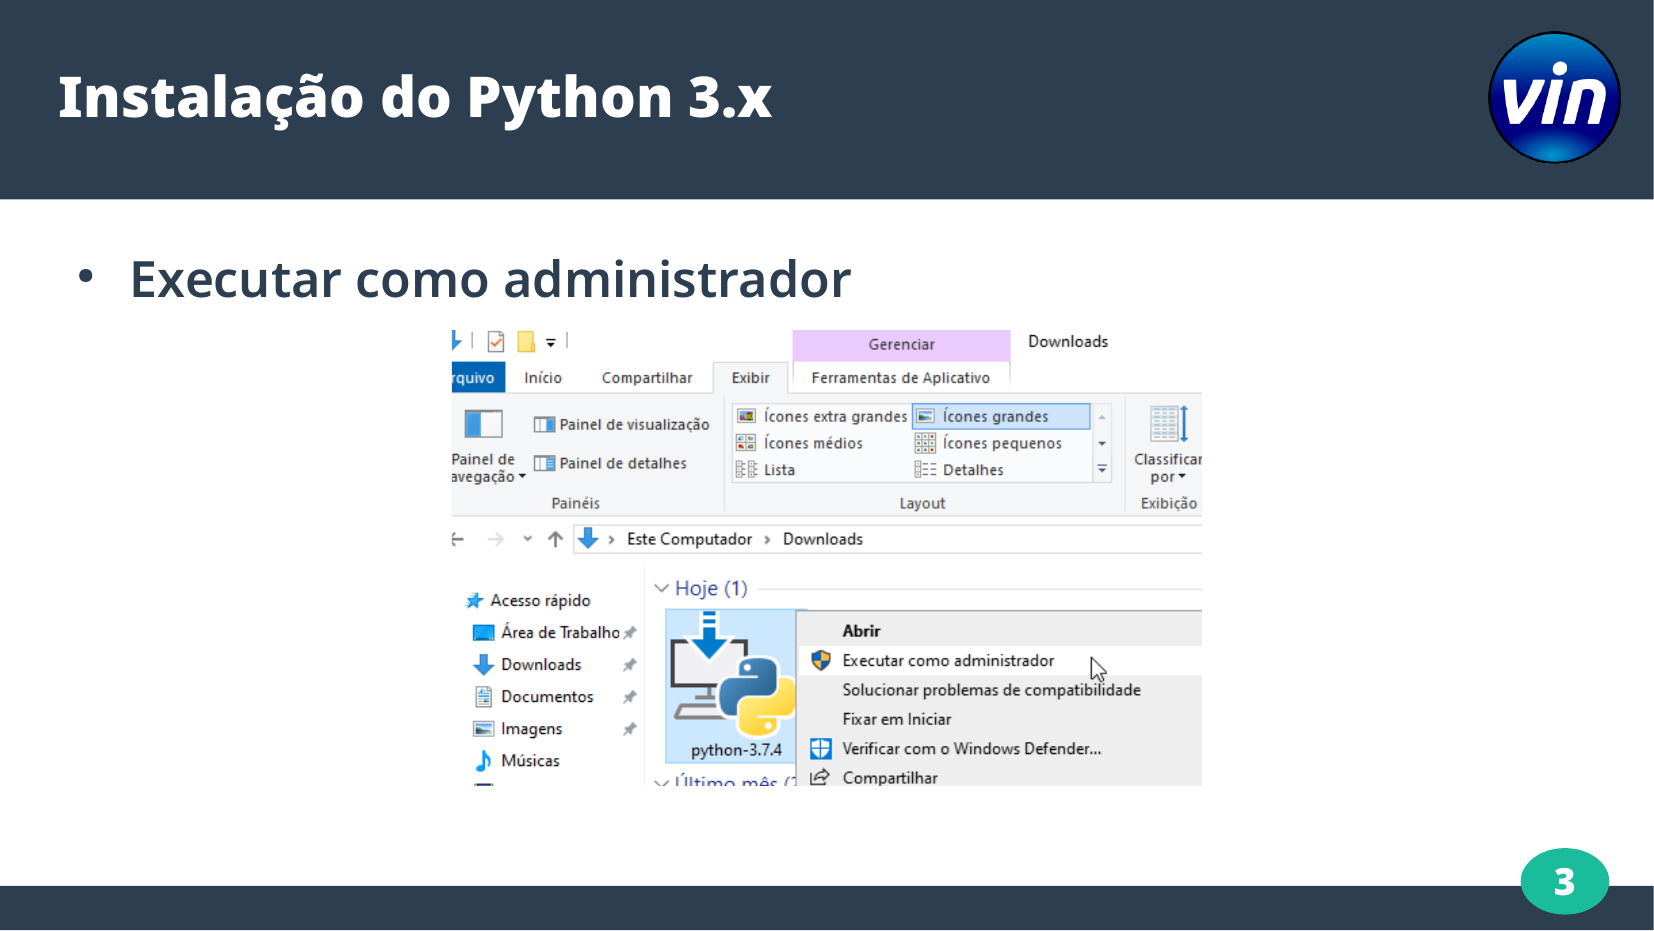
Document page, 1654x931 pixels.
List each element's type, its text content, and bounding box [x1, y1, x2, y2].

title Instalação do Python 3.x [59, 37, 1488, 155]
picture [451, 330, 1202, 786]
picture [1488, 31, 1621, 164]
list Executar como administrador [59, 243, 1595, 864]
